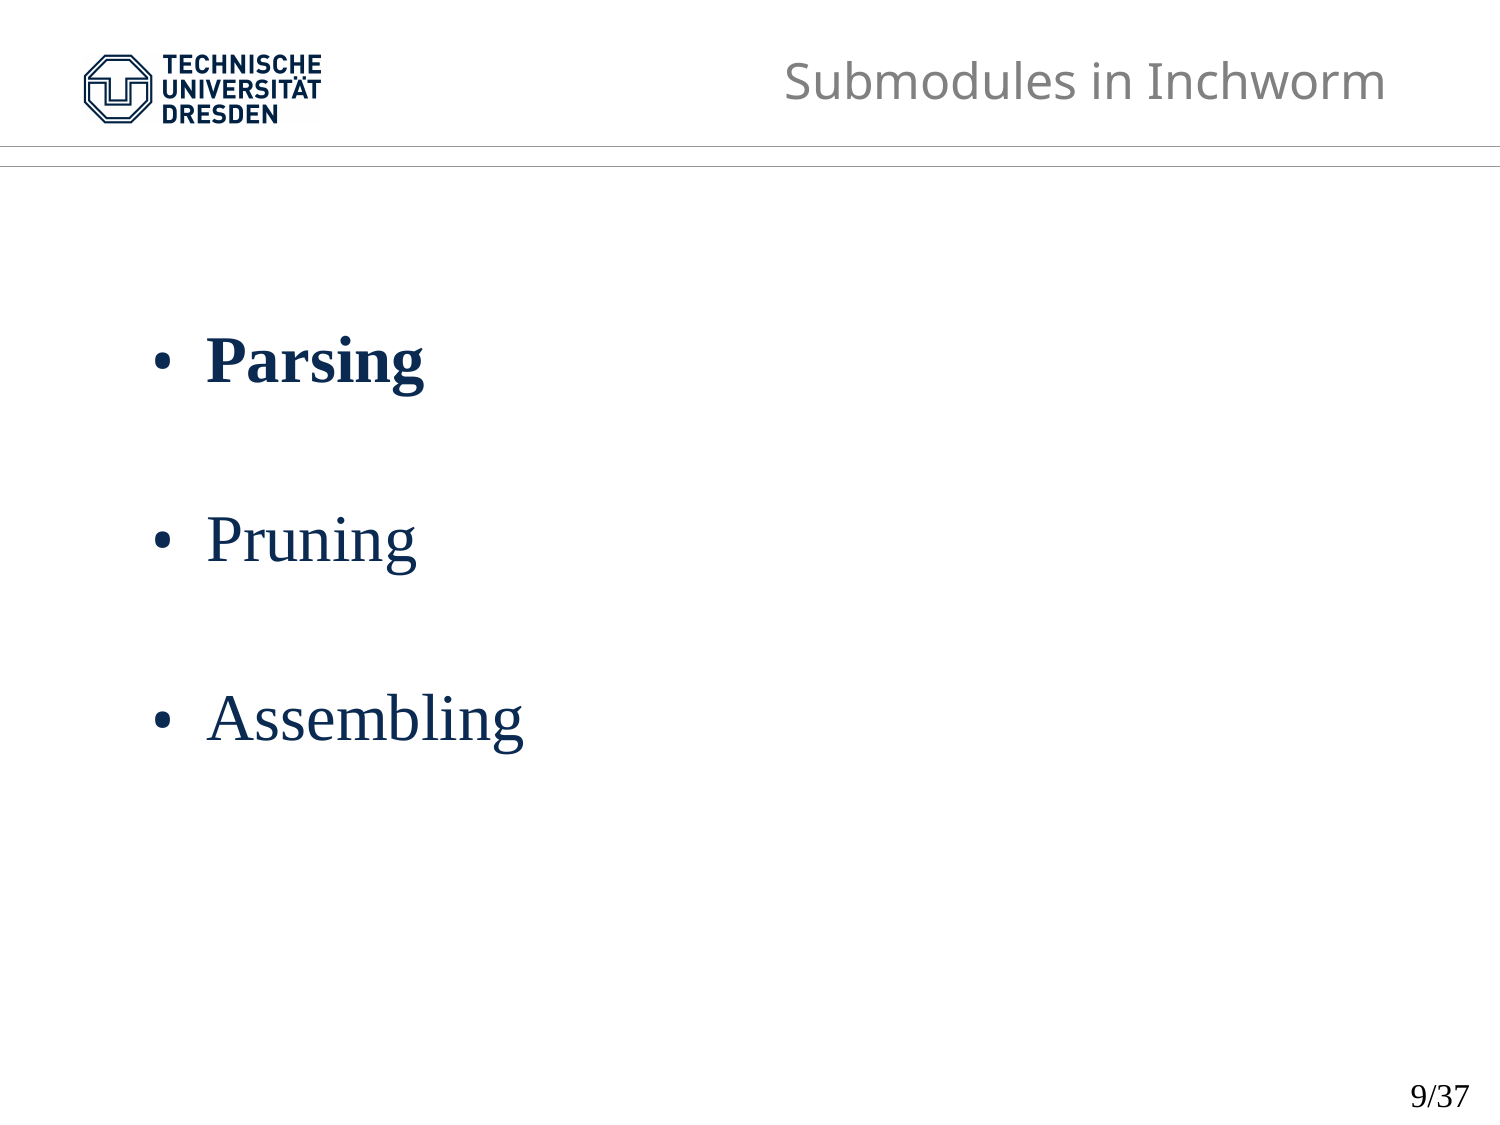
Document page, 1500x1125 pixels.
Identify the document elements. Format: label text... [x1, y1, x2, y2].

title Submodules in Inchworm [616, 12, 1388, 148]
list Parsing Pruning Assembling [150, 314, 1375, 1061]
picture [83, 54, 321, 124]
